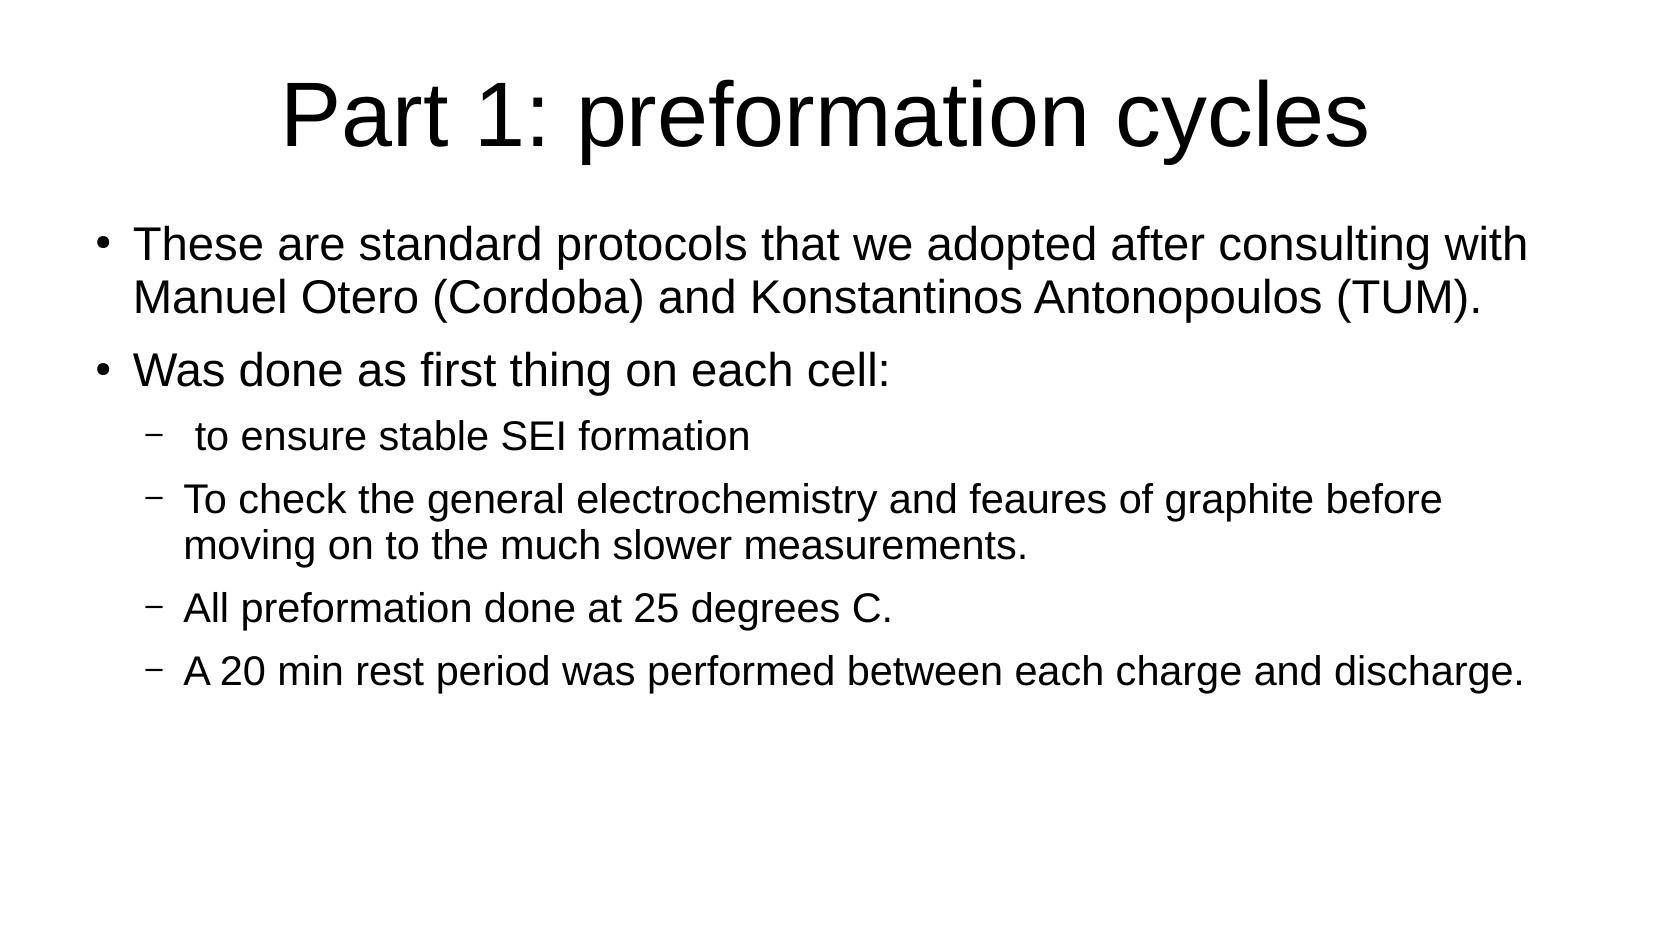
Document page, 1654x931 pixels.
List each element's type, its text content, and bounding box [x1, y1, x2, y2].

list These are standard protocols that we adopted after consulting with Manuel Otero (Cordoba) and Konstantinos Antonopoulos (TUM). Was done as first thing on each cell: to ensure stable SEI formation To check the general electrochemistry and feaures of graphite before moving on to the much slower measurements. All preformation done at 25 degrees C. A 20 min rest period was performed between each charge and discharge. [82, 217, 1571, 758]
title Part 1: preformation cycles [82, 37, 1571, 193]
